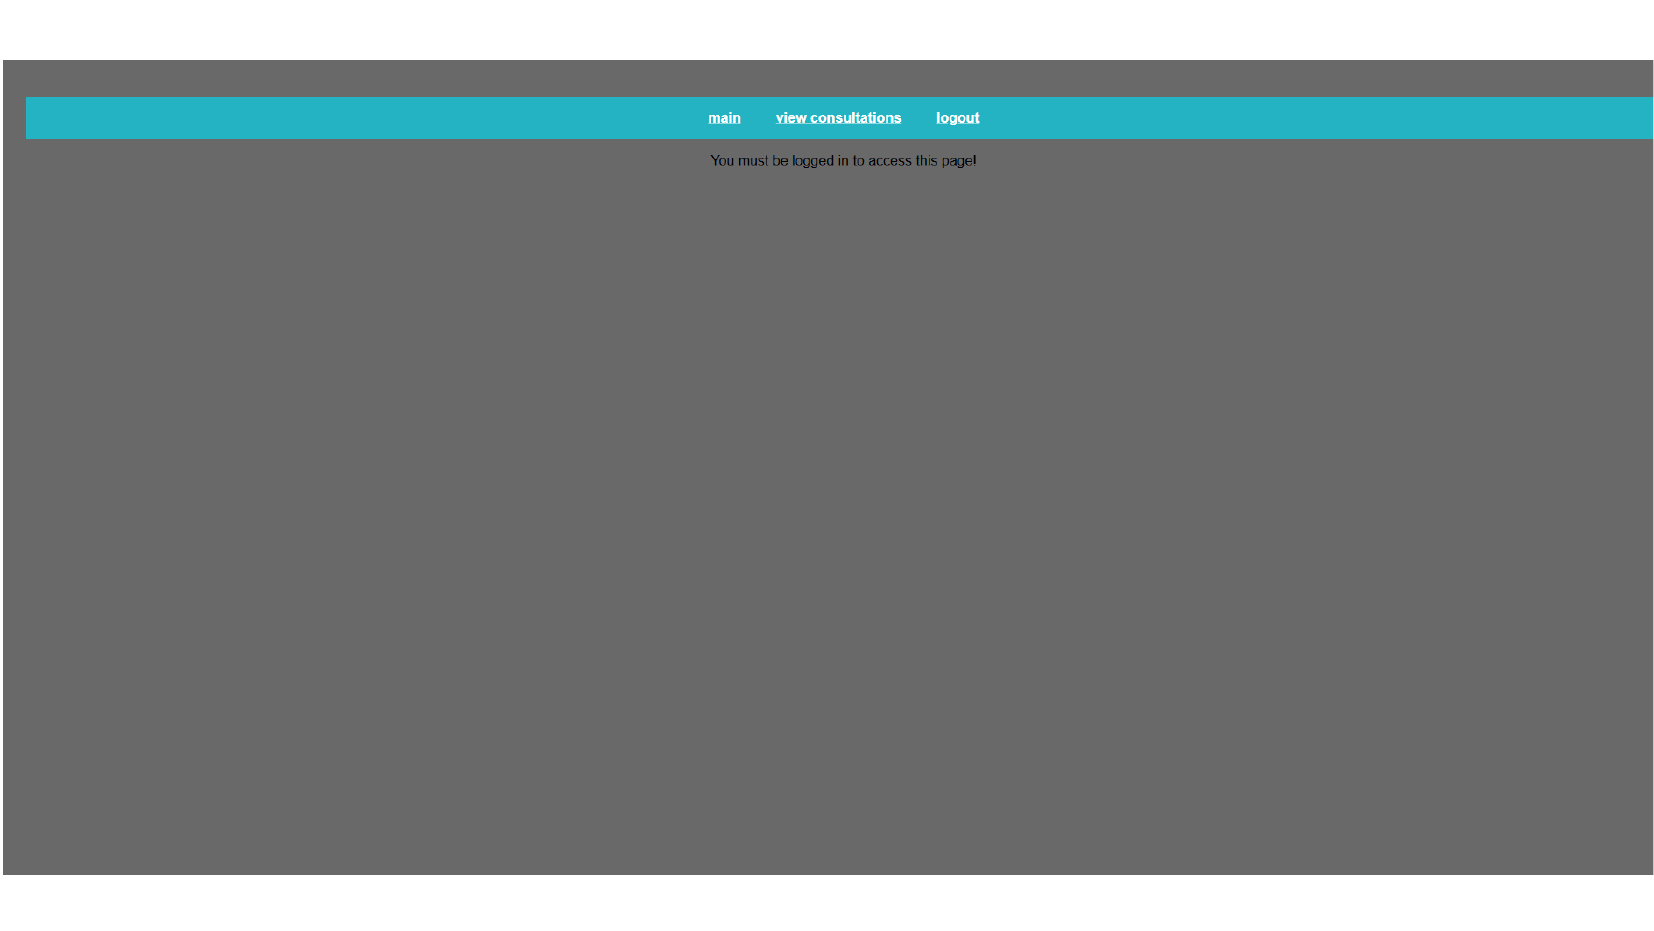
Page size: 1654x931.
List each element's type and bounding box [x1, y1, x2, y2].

picture [3, 60, 1654, 875]
